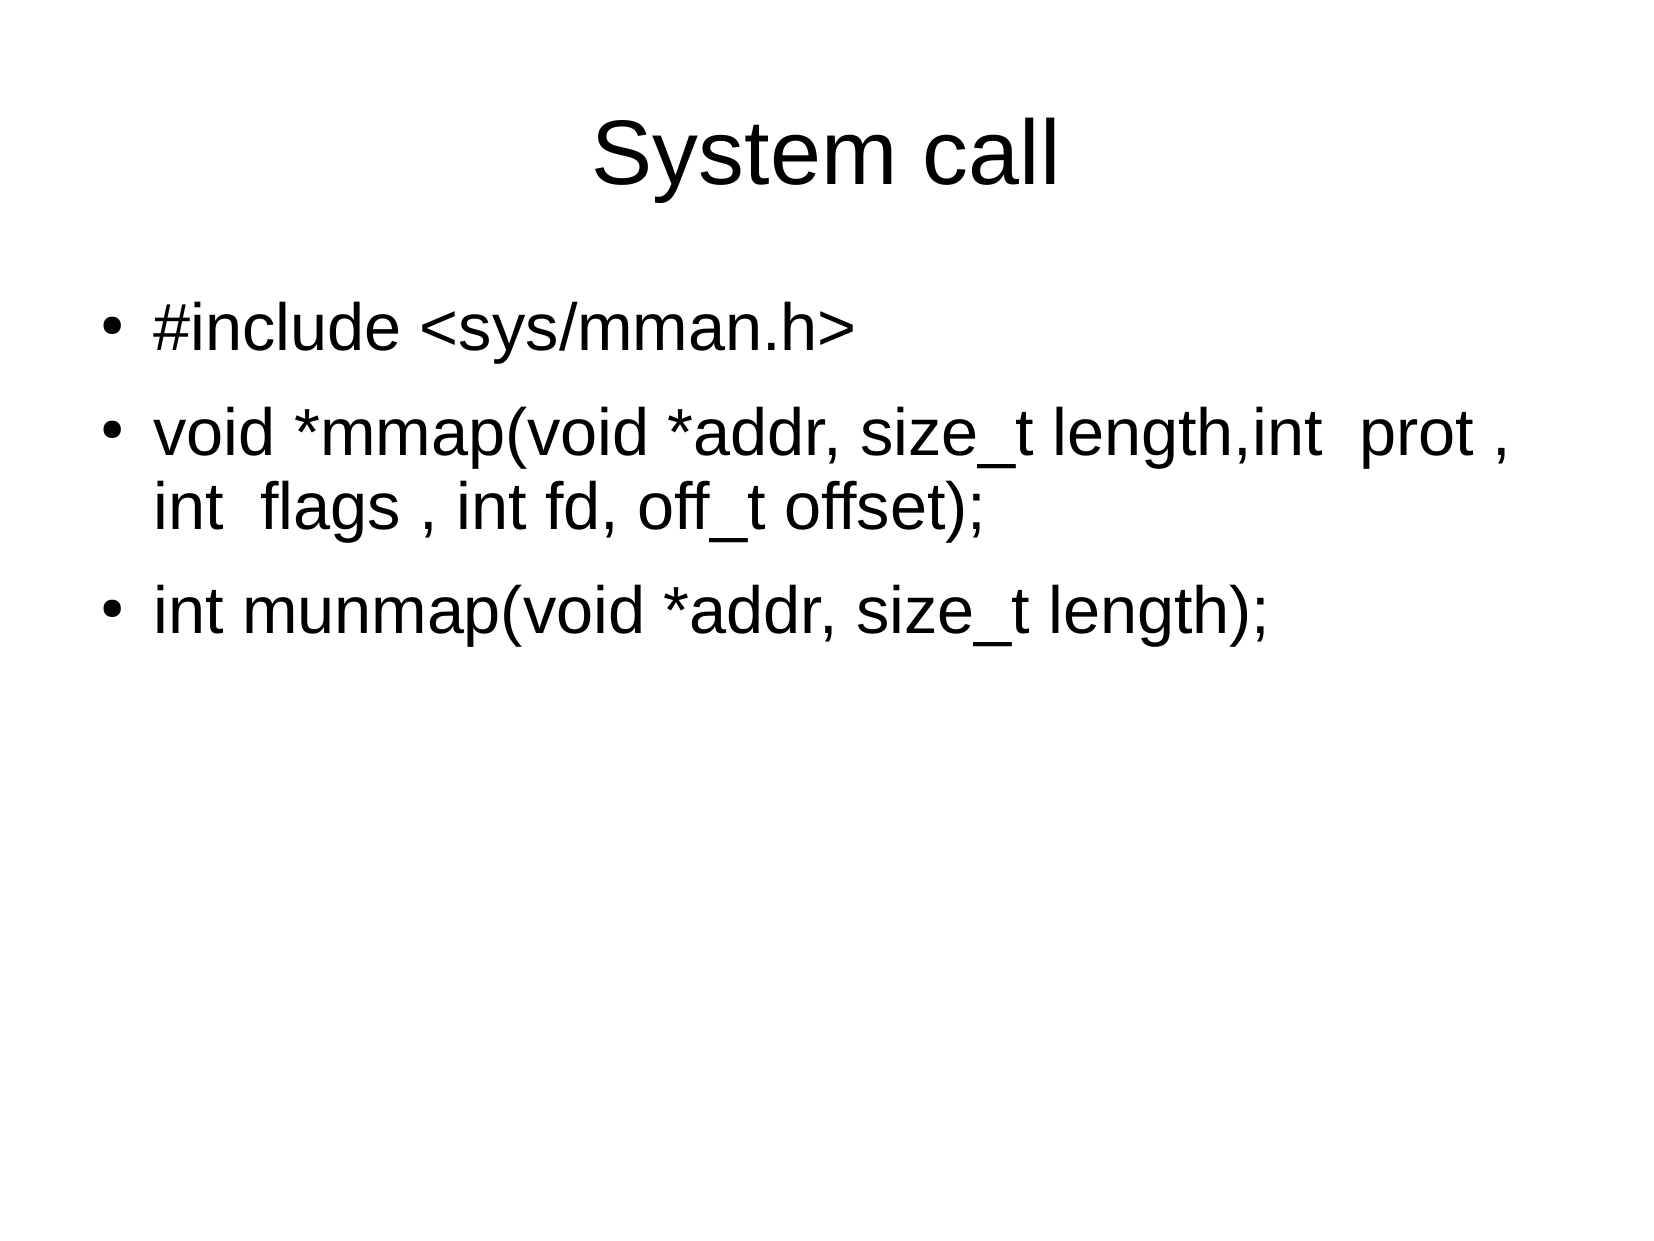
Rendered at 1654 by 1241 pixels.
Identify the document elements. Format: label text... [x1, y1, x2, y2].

list #include <sys/mman.h> void *mmap(void *addr, size_t length,int prot , int flags , int fd, off_t offset); int munmap(void *addr, size_t length); [82, 290, 1538, 1010]
title System call [82, 49, 1571, 257]
